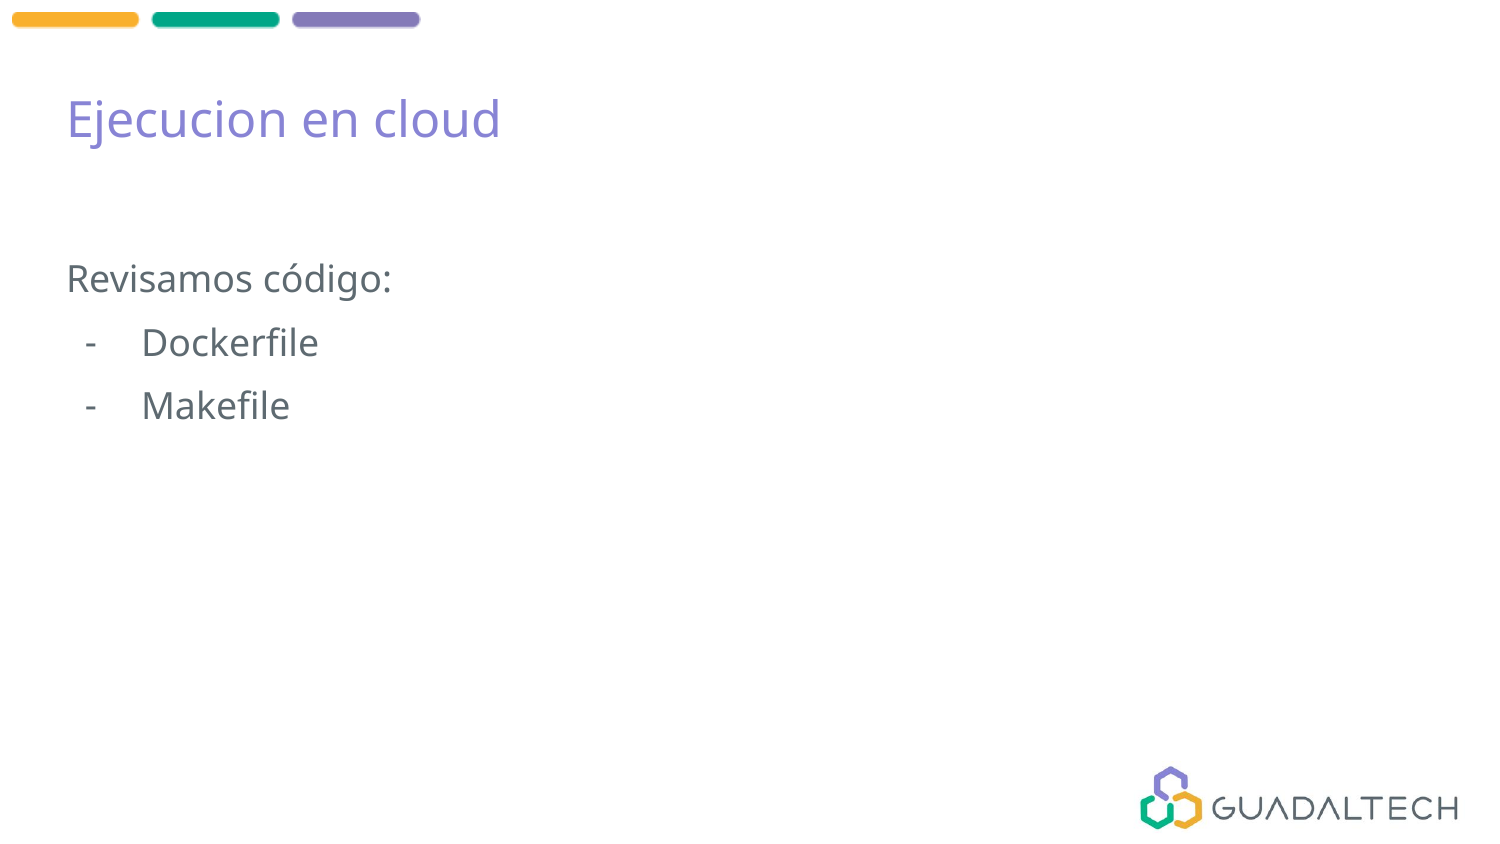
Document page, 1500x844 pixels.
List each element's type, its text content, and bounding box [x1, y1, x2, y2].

picture [12, 12, 421, 29]
list Revisamos código: Dockerfile Makefile [51, 221, 1449, 783]
picture [1124, 761, 1473, 834]
title Ejecucion en cloud [51, 72, 1449, 167]
